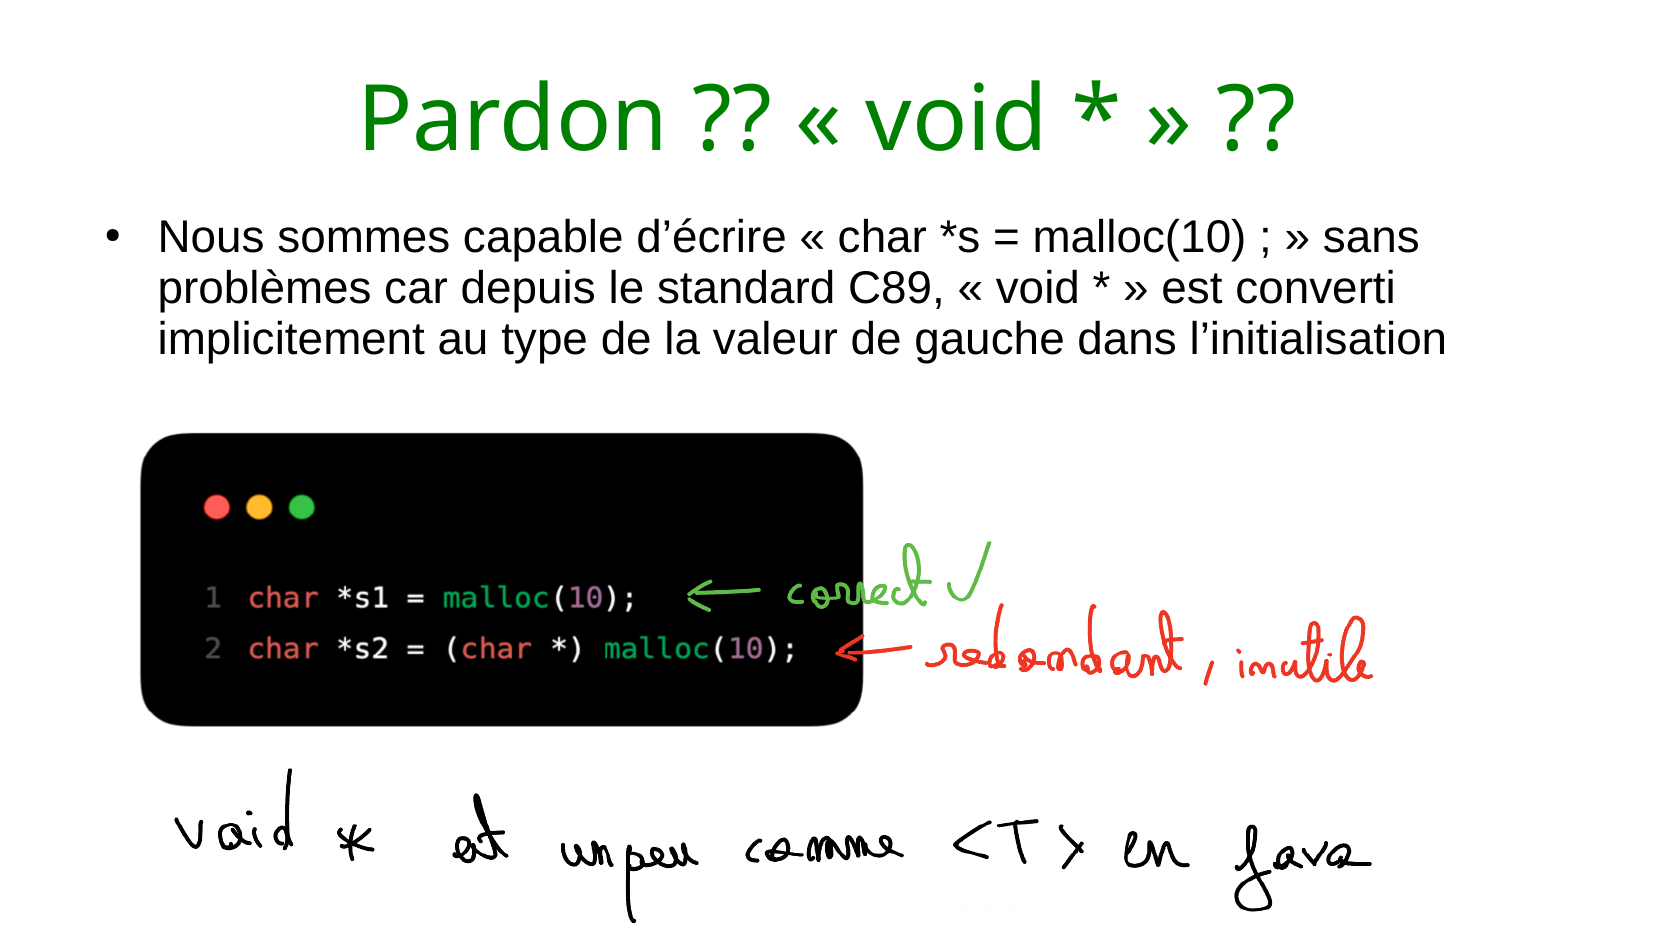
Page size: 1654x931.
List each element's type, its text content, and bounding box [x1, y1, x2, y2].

list Nous sommes capable d’écrire « char *s = malloc(10) ; » sans problèmes car depuis le standard C89, « void * » est converti implicitement au type de la valeur de gauche dans l’initialisation [86, 210, 1576, 750]
title Pardon ?? « void * » ?? [82, 37, 1571, 193]
picture [112, 412, 1388, 931]
